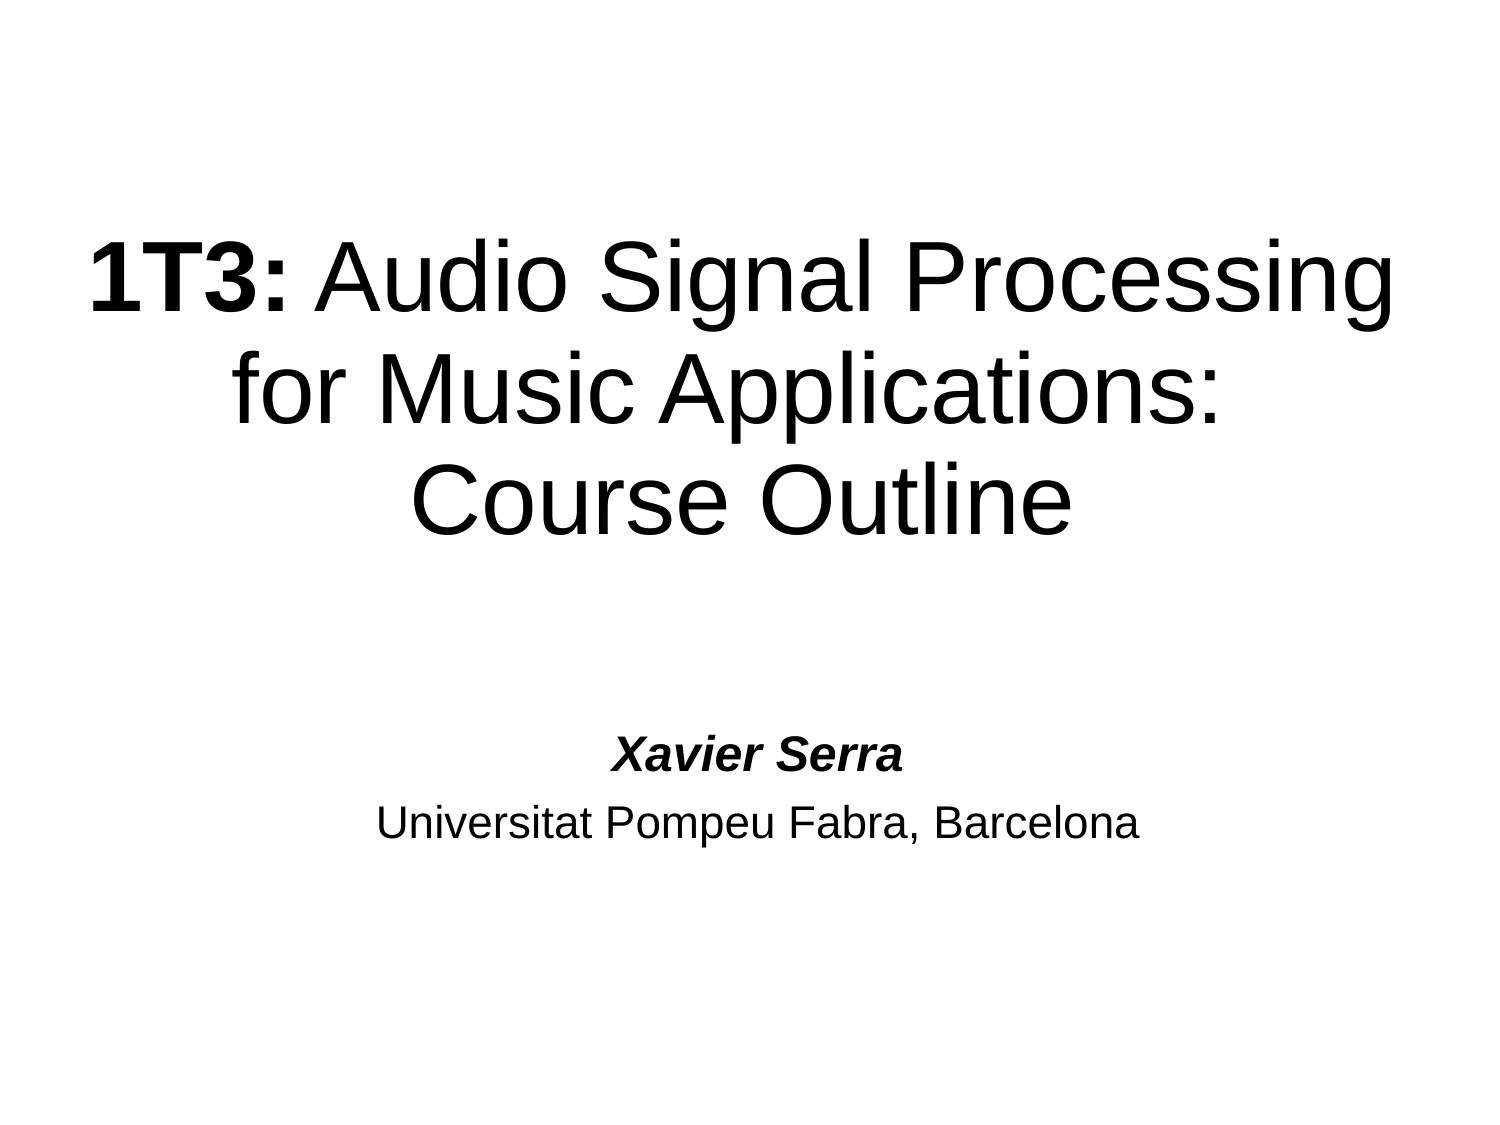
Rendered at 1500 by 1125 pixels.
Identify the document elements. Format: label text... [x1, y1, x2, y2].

text_box Xavier Serra Universitat Pompeu Fabra, Barcelona [301, 718, 1215, 1003]
title 1T3: Audio Signal Processing for Music Applications: Course Outline [75, 215, 1411, 562]
